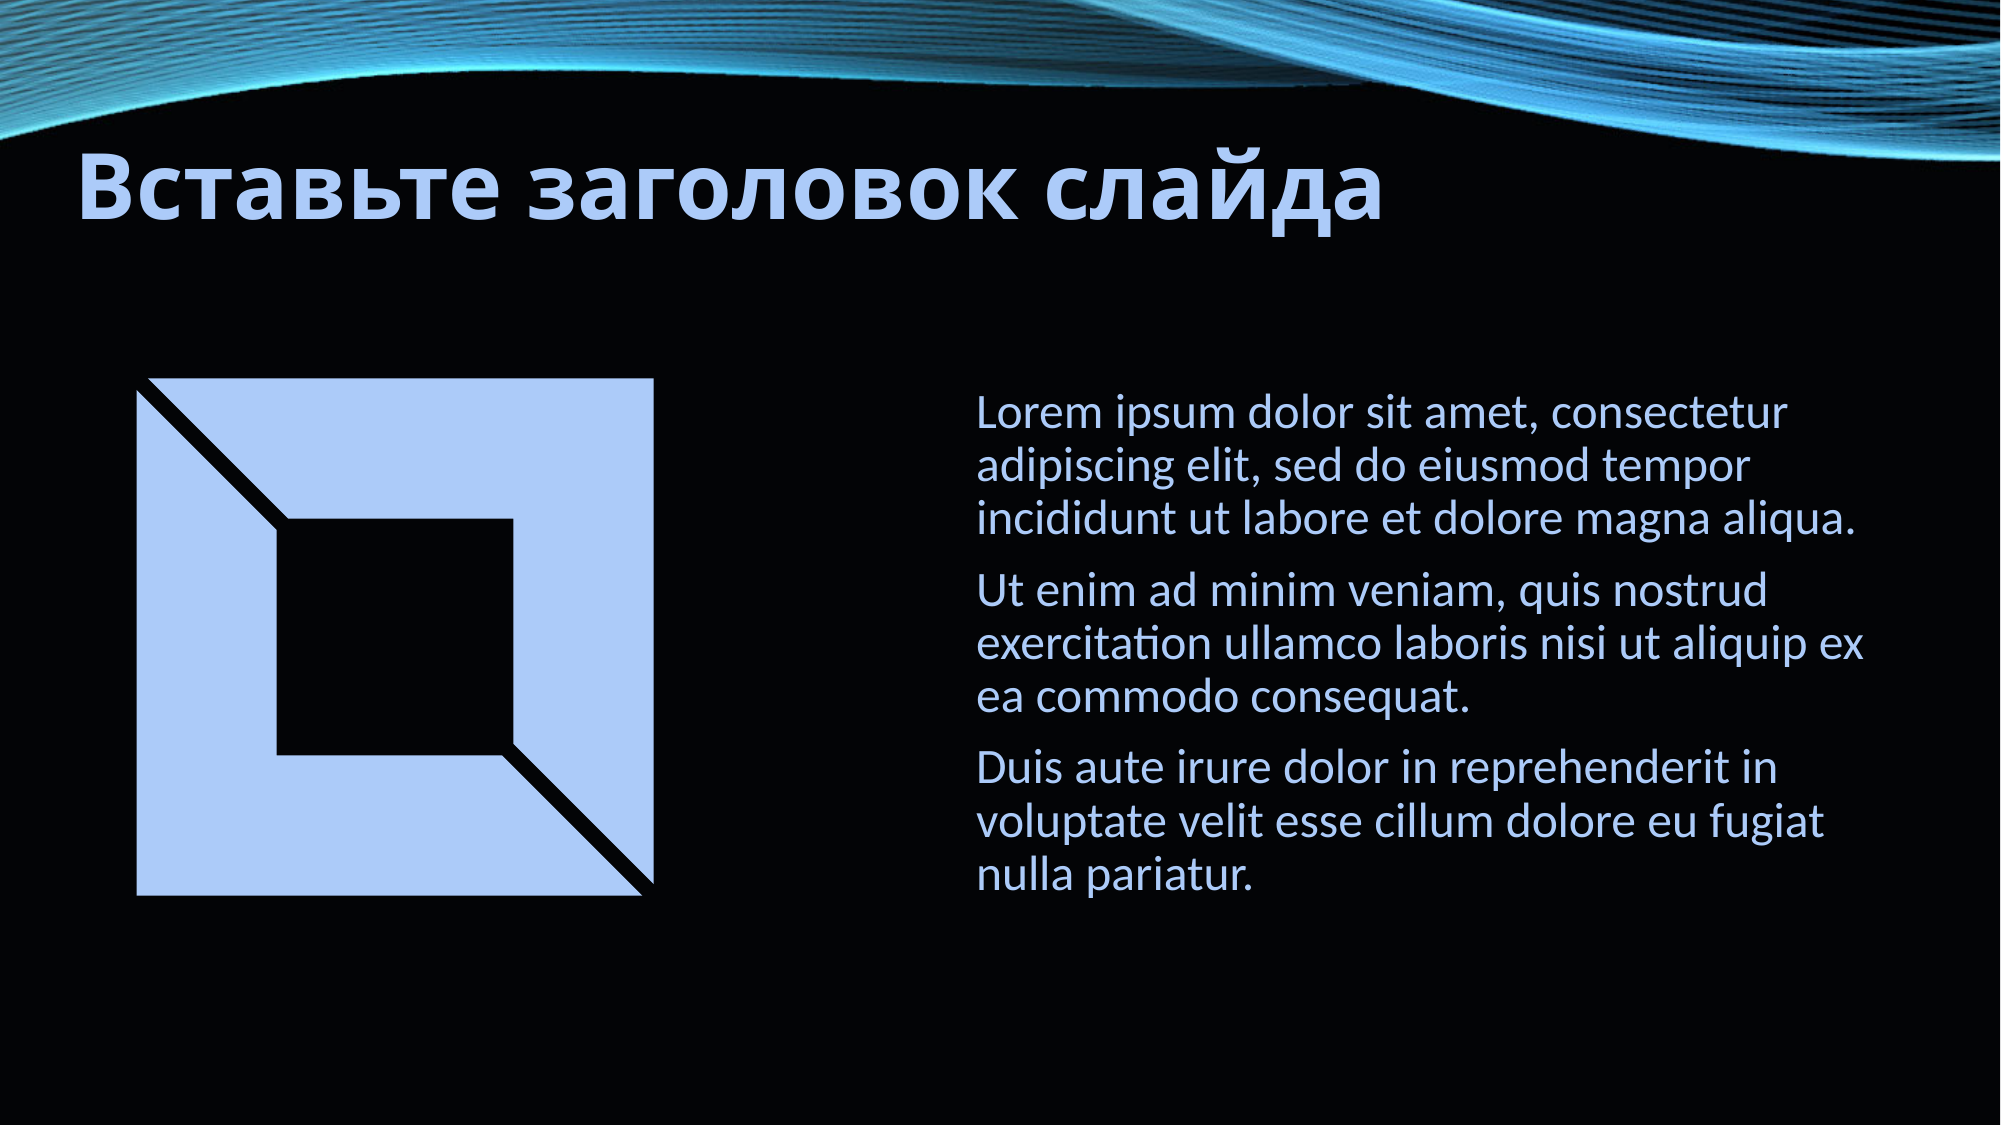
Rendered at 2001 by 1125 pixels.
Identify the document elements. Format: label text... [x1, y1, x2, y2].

picture [0, 0, 2001, 1125]
list Lorem ipsum dolor sit amet, consectetur adipiscing elit, sed do eiusmod tempor incididunt ut labore et dolore magna aliqua. Ut enim ad minim veniam, quis nostrud exercitation ullamco laboris nisi ut aliquip ex ea commodo consequat. Duis aute irure dolor in reprehenderit in voluptate velit esse cillum dolore eu fugiat nulla pariatur. [961, 377, 1883, 950]
title Вставьте заголовок слайда [59, 81, 1916, 299]
